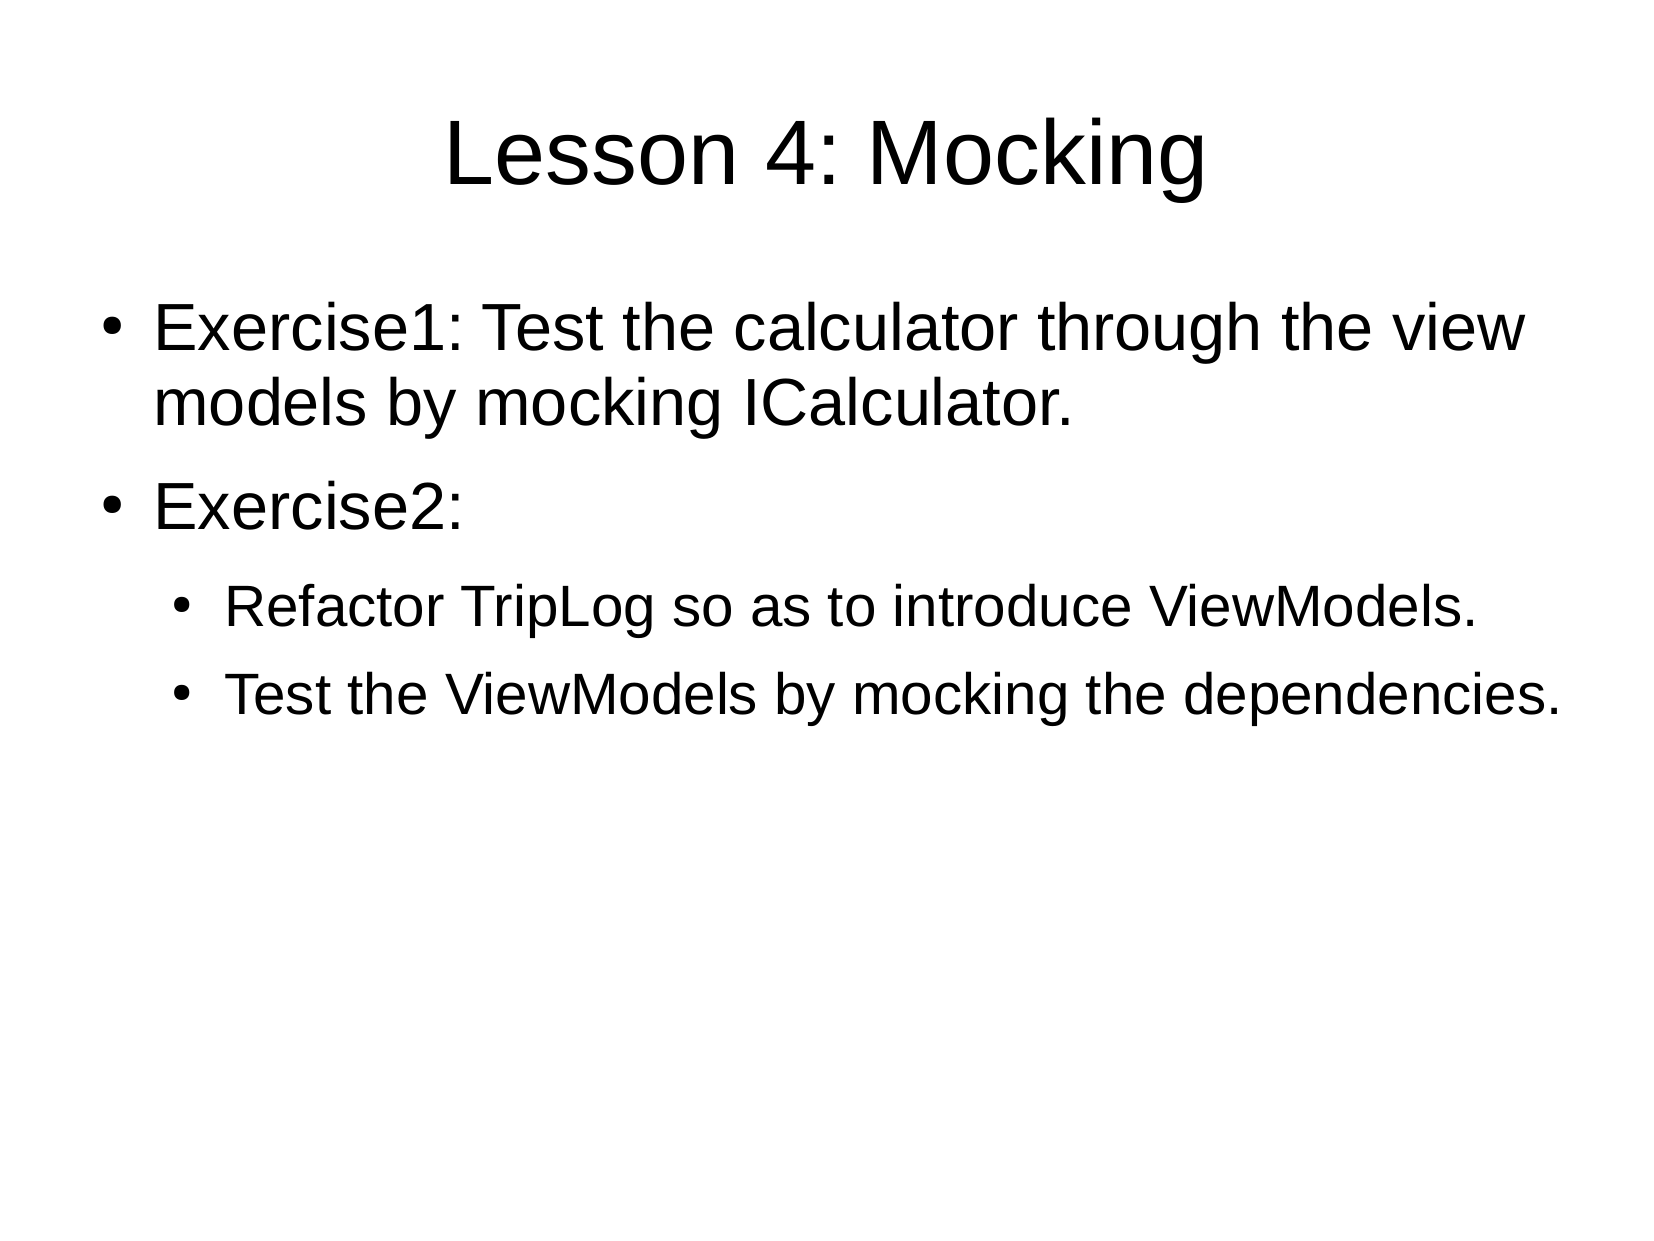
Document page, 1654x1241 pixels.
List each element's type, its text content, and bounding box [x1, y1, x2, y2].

title Lesson 4: Mocking [82, 49, 1571, 257]
list Exercise1: Test the calculator through the view models by mocking ICalculator. Exercise2: Refactor TripLog so as to introduce ViewModels. Test the ViewModels by mocking the dependencies. [82, 290, 1571, 1111]
